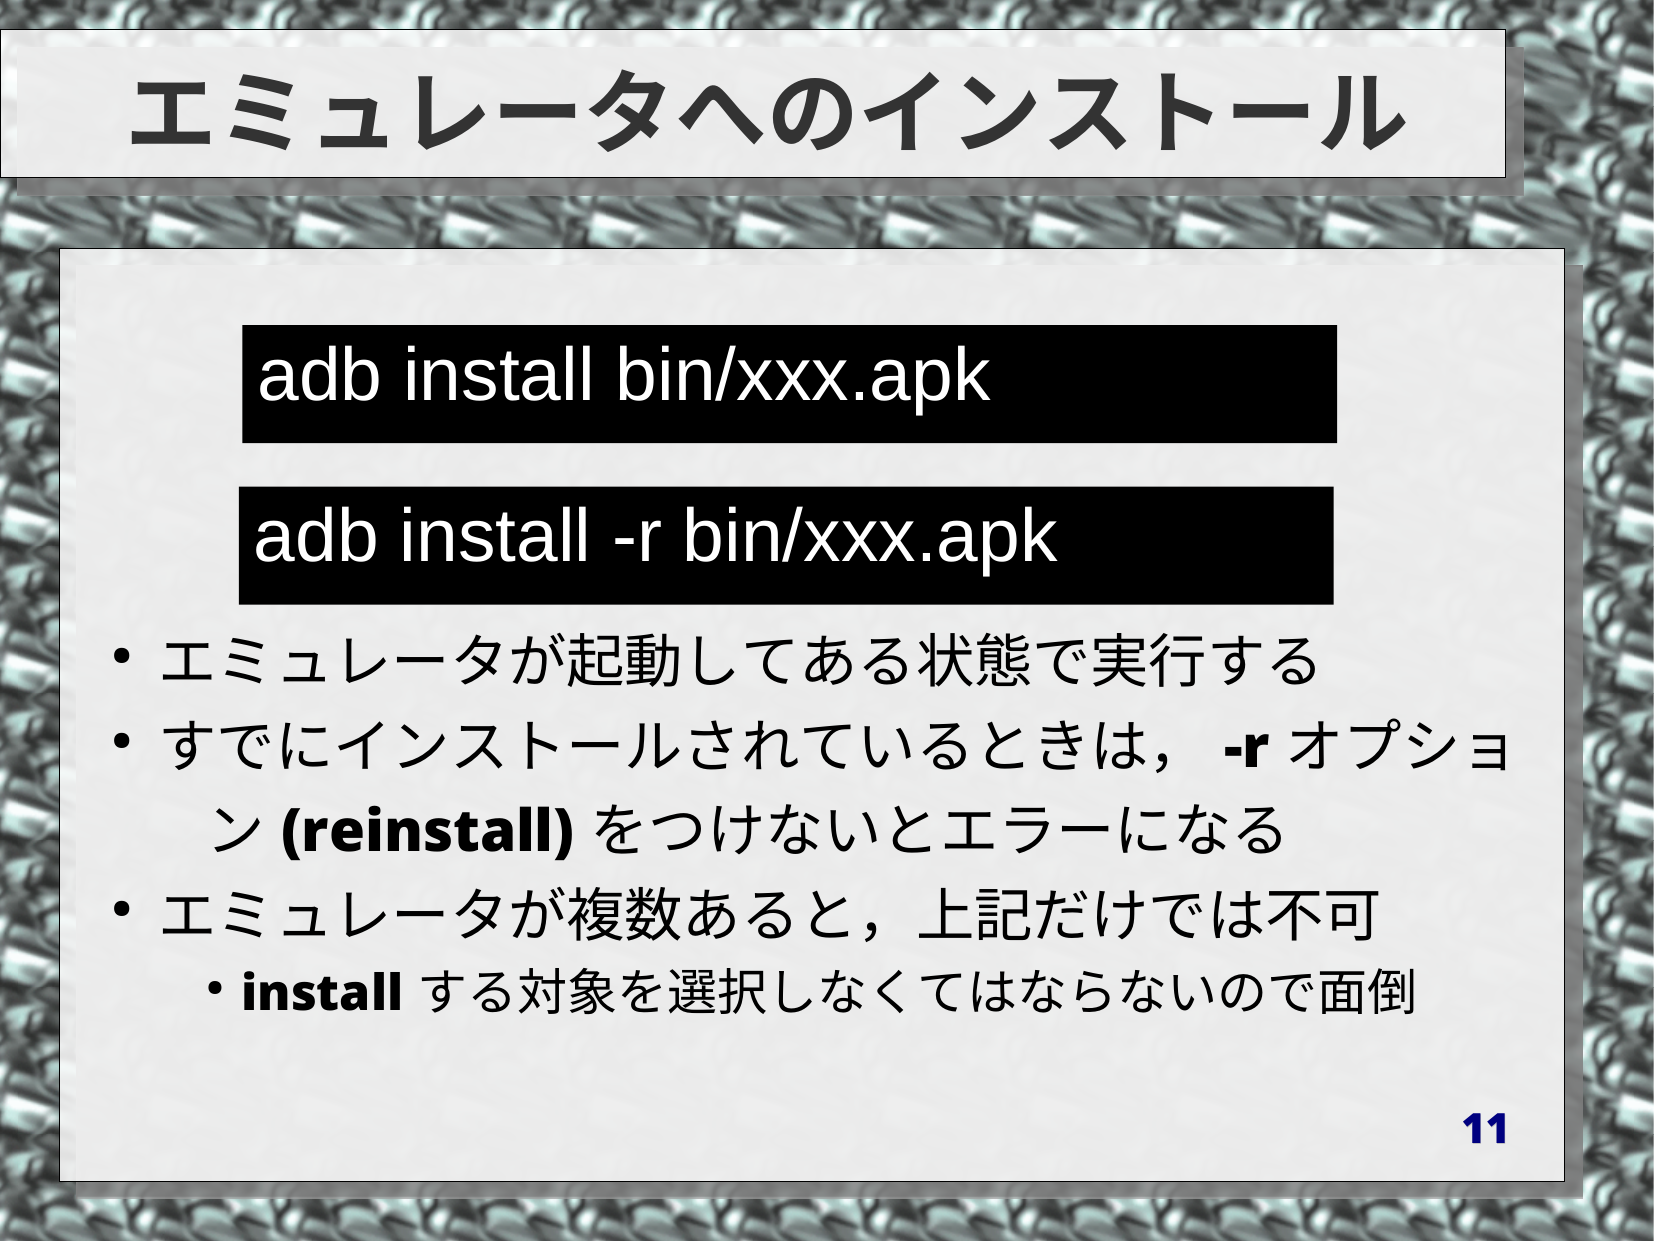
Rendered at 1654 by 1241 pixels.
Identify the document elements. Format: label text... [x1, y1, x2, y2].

title エミュレータへのインストール [29, 37, 1506, 176]
list エミュレータが起動してある状態で実行する すでにインストールされているときは，-rオプション(reinstall)をつけないとエラーになる エミュレータが複数あると，上記だけでは不可 installする対象を選択しなくてはならないので面倒 [64, 252, 1565, 1137]
text_box adb install -r bin/xxx.apk [238, 486, 1334, 605]
picture [0, 0, 1654, 1241]
text_box adb install bin/xxx.apk [242, 325, 1338, 444]
